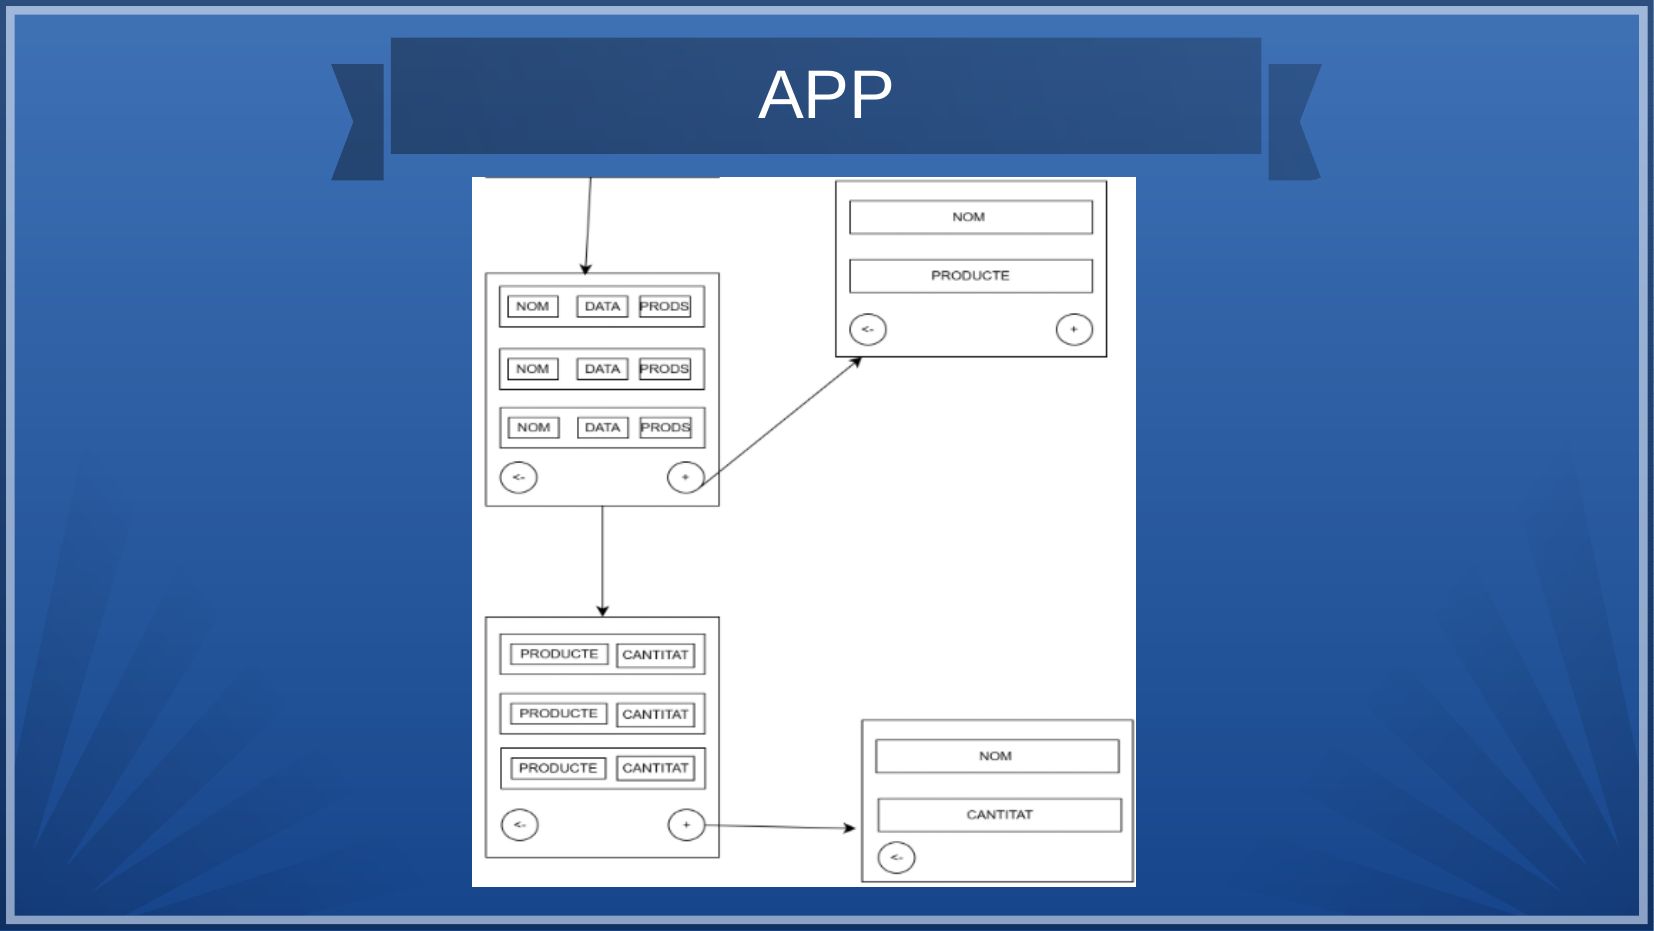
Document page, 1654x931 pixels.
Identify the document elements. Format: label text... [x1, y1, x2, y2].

picture [472, 177, 1136, 887]
title APP [389, 35, 1264, 154]
